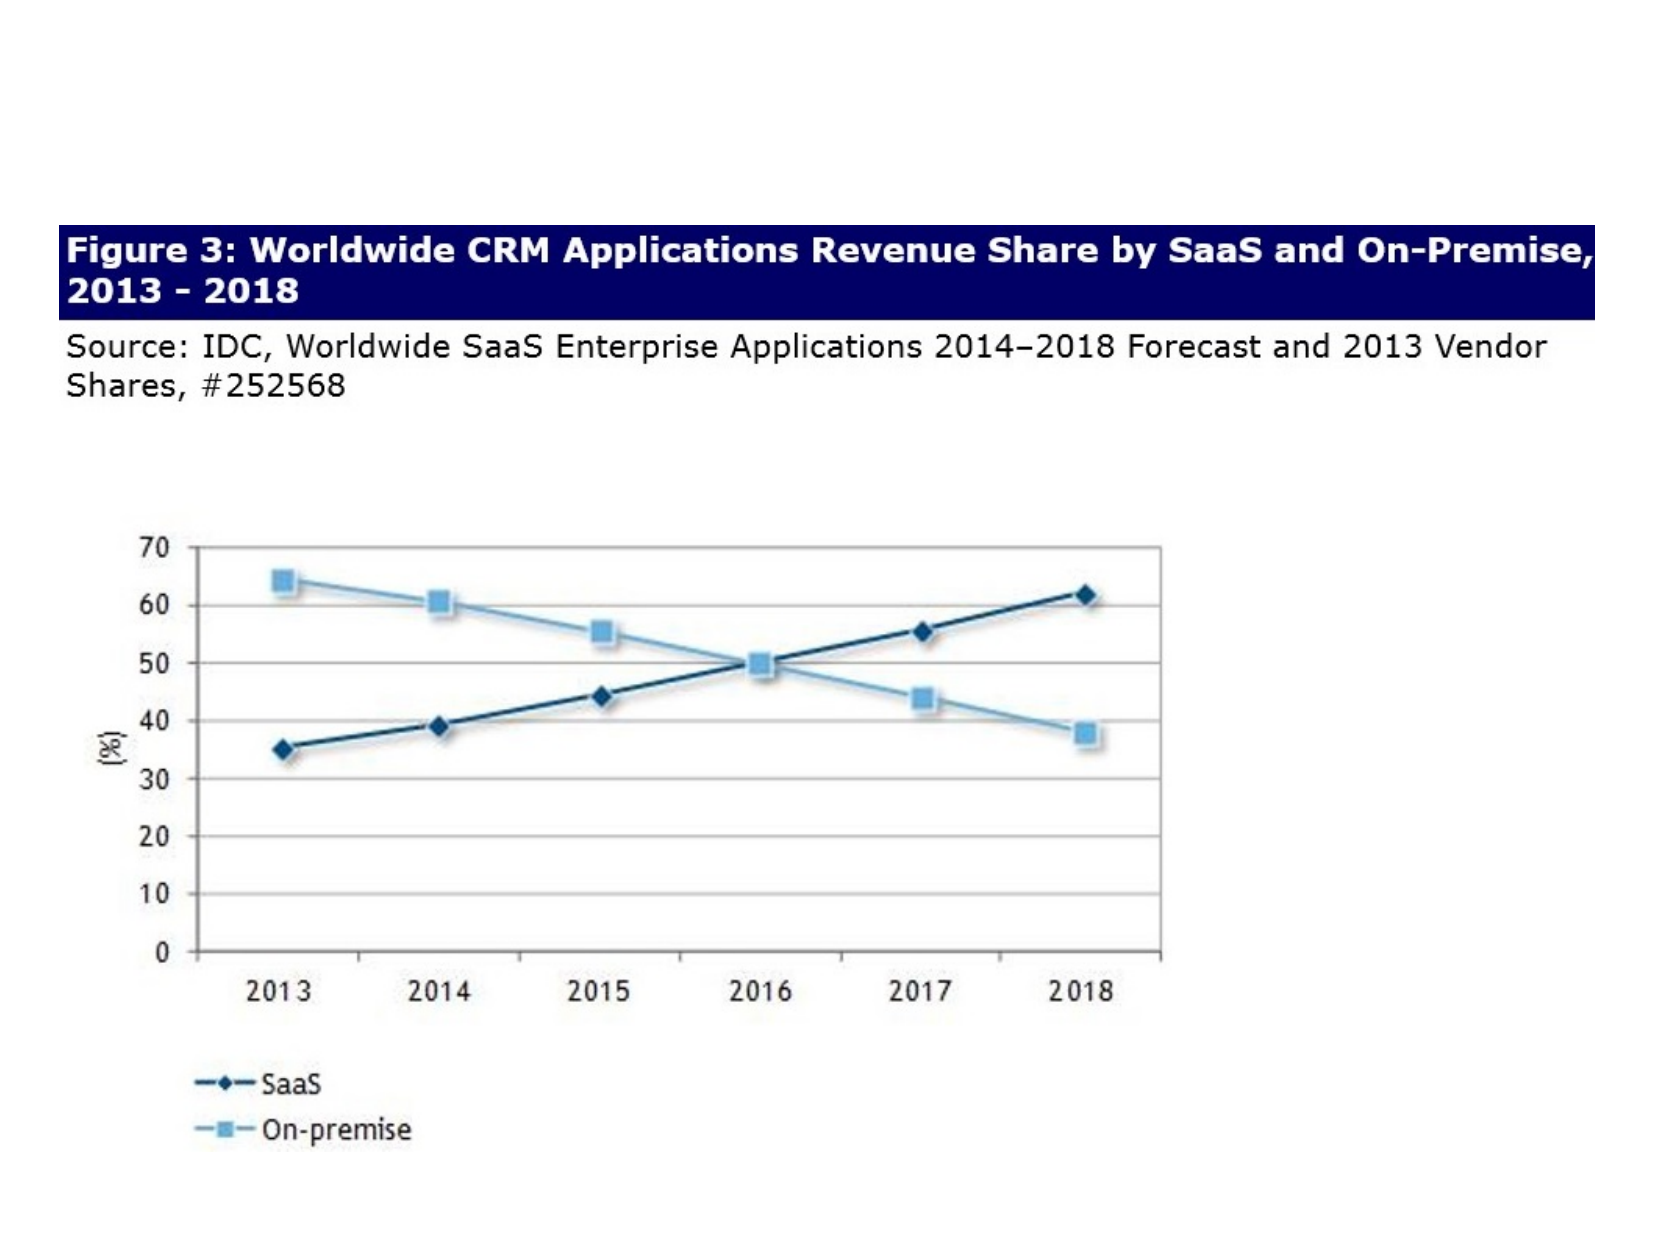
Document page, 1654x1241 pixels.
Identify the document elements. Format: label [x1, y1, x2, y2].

picture [59, 225, 1595, 1152]
